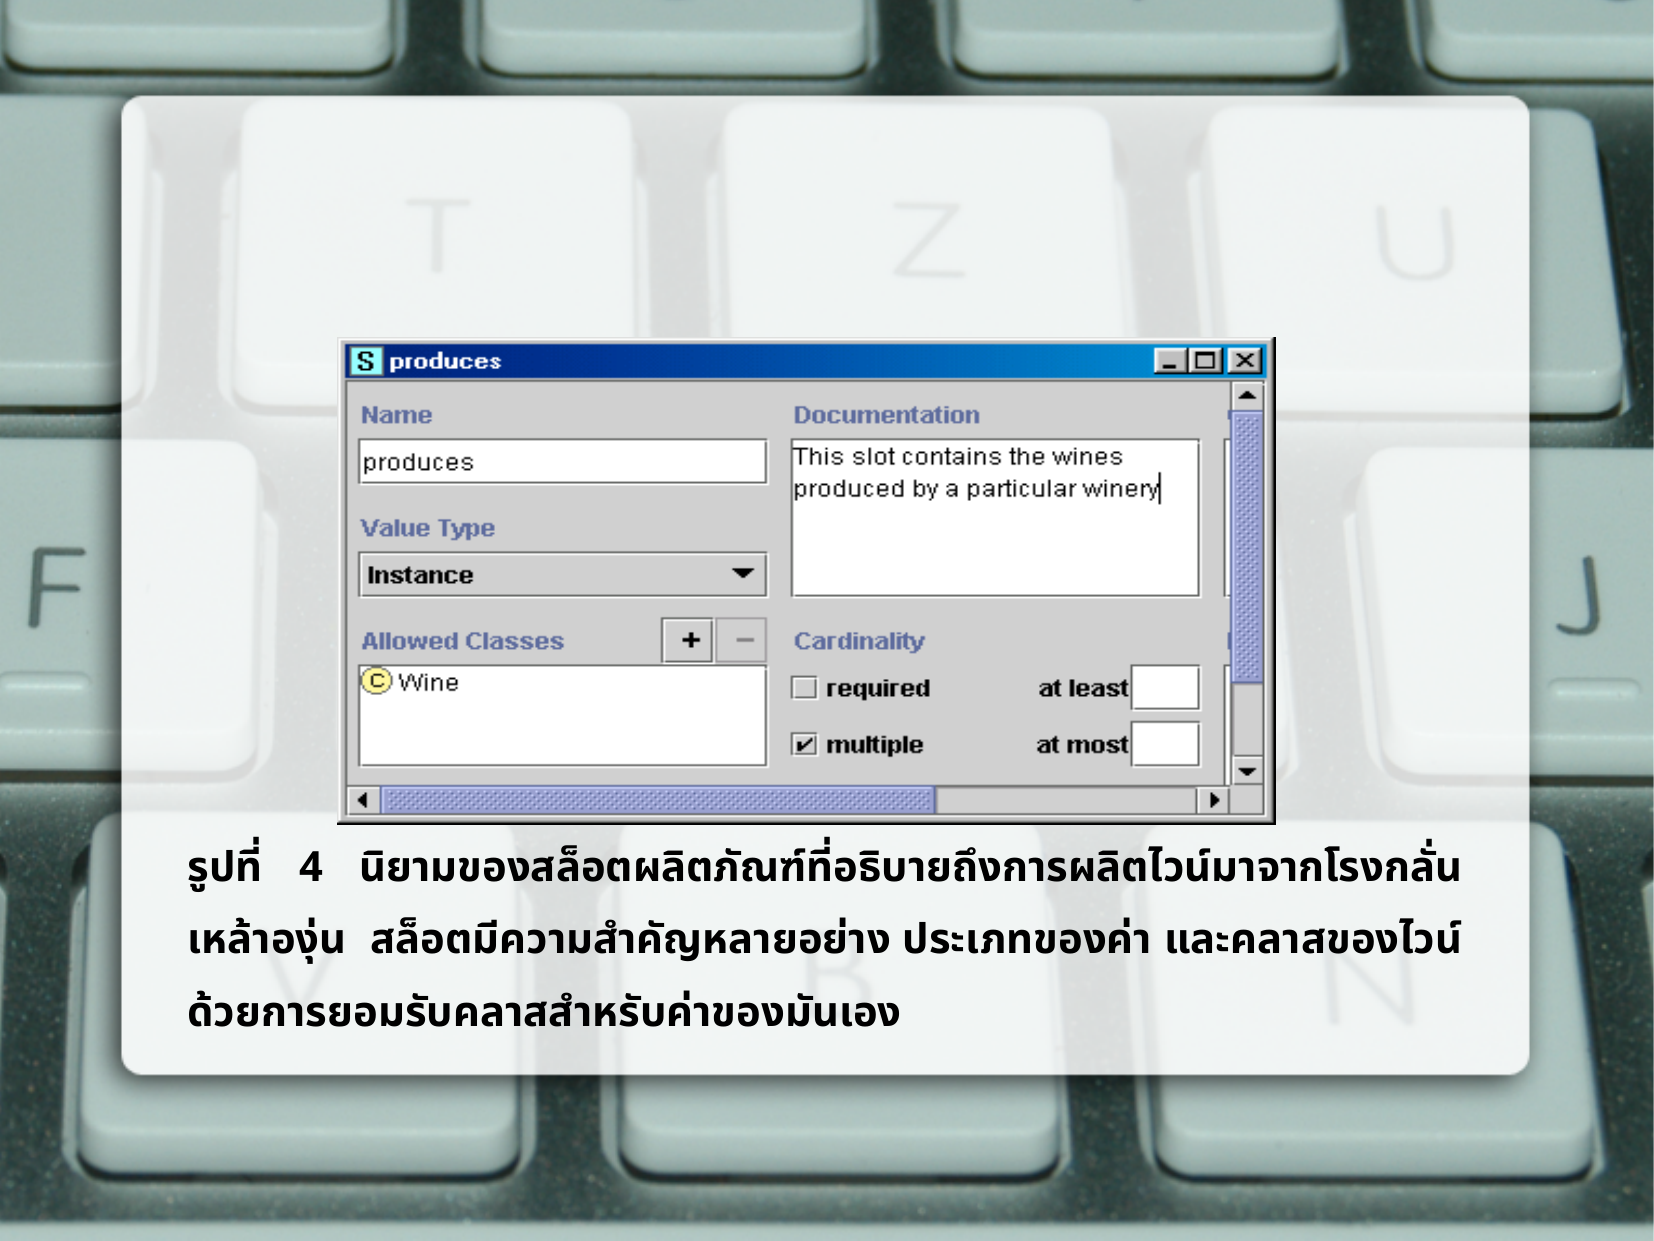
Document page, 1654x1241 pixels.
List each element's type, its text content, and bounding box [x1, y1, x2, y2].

subtitle รูปที่ 4 นิยามของสล็อตผลิตภัณฑ์ที่อธิบายถึงการผลิตไวน์มาจากโรงกลั่นเหล้าองุ่น สล็อตมีความสำคัญหลายอย่าง ประเภทของค่า และคลาสของไวน์ด้วยการยอมรับคลาสสำหรับค่าของมันเอง [187, 361, 1463, 1013]
picture [0, 0, 1654, 1241]
